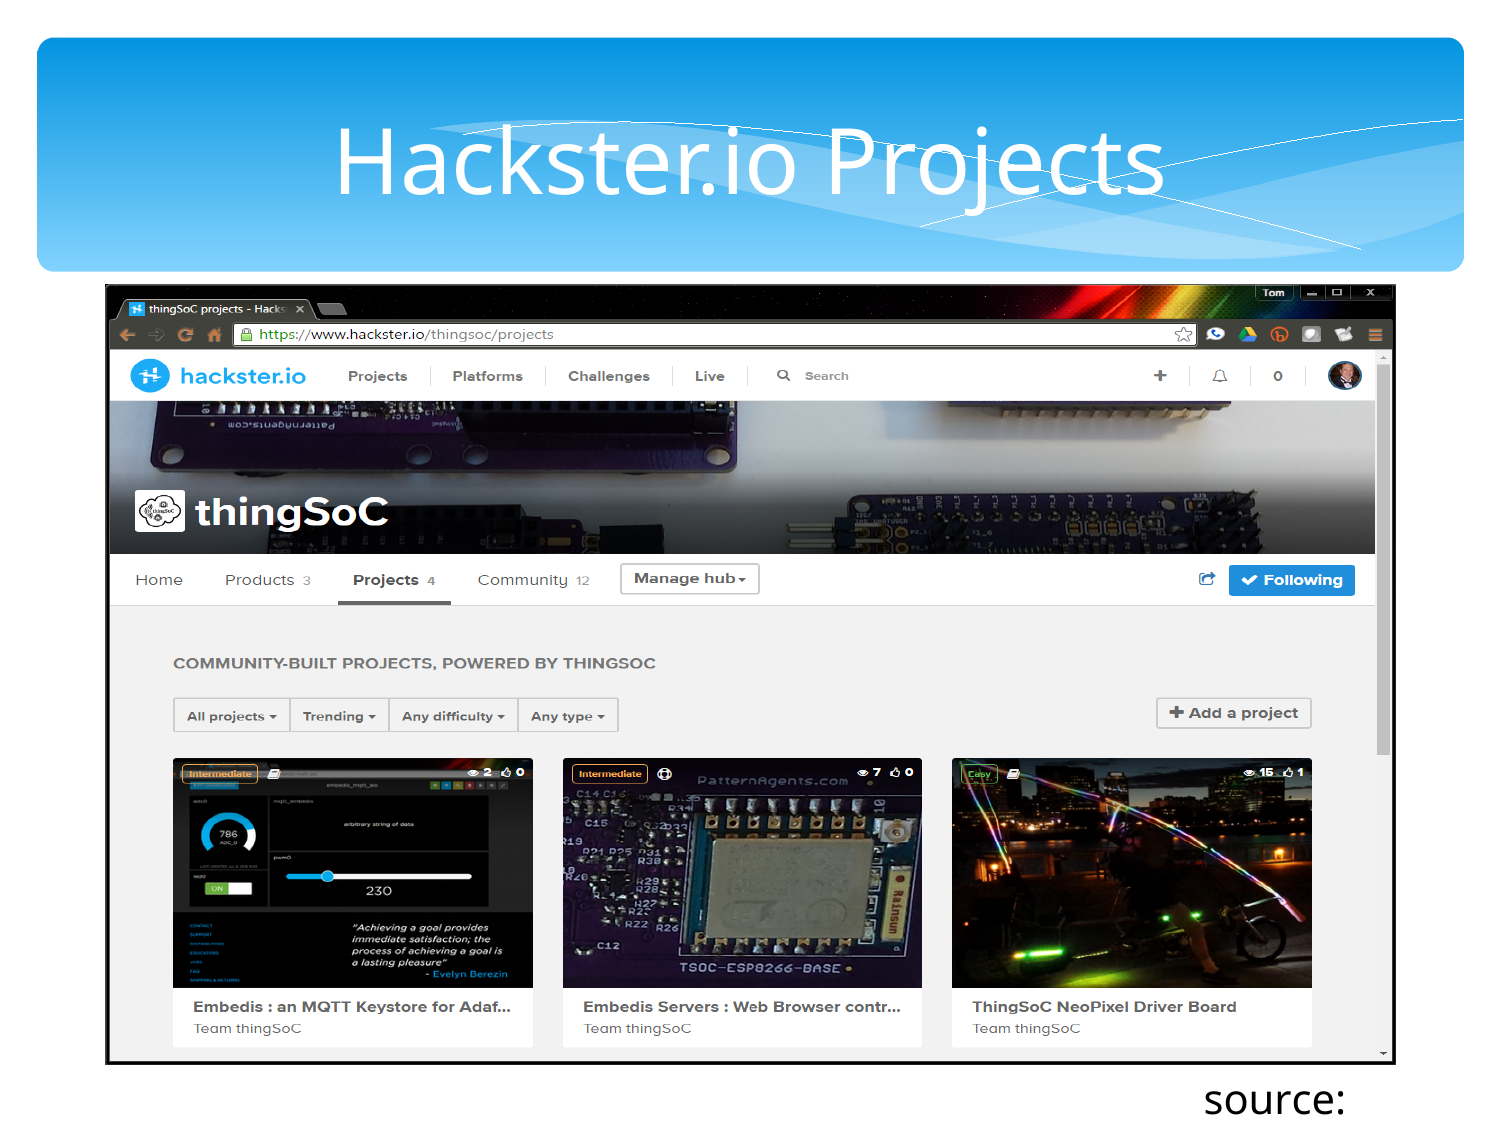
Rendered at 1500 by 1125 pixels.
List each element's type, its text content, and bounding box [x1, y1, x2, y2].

title Hackster.io Projects [75, 55, 1426, 261]
picture [105, 284, 1396, 1066]
text_box source: PatternAgents [1050, 1065, 1500, 1125]
